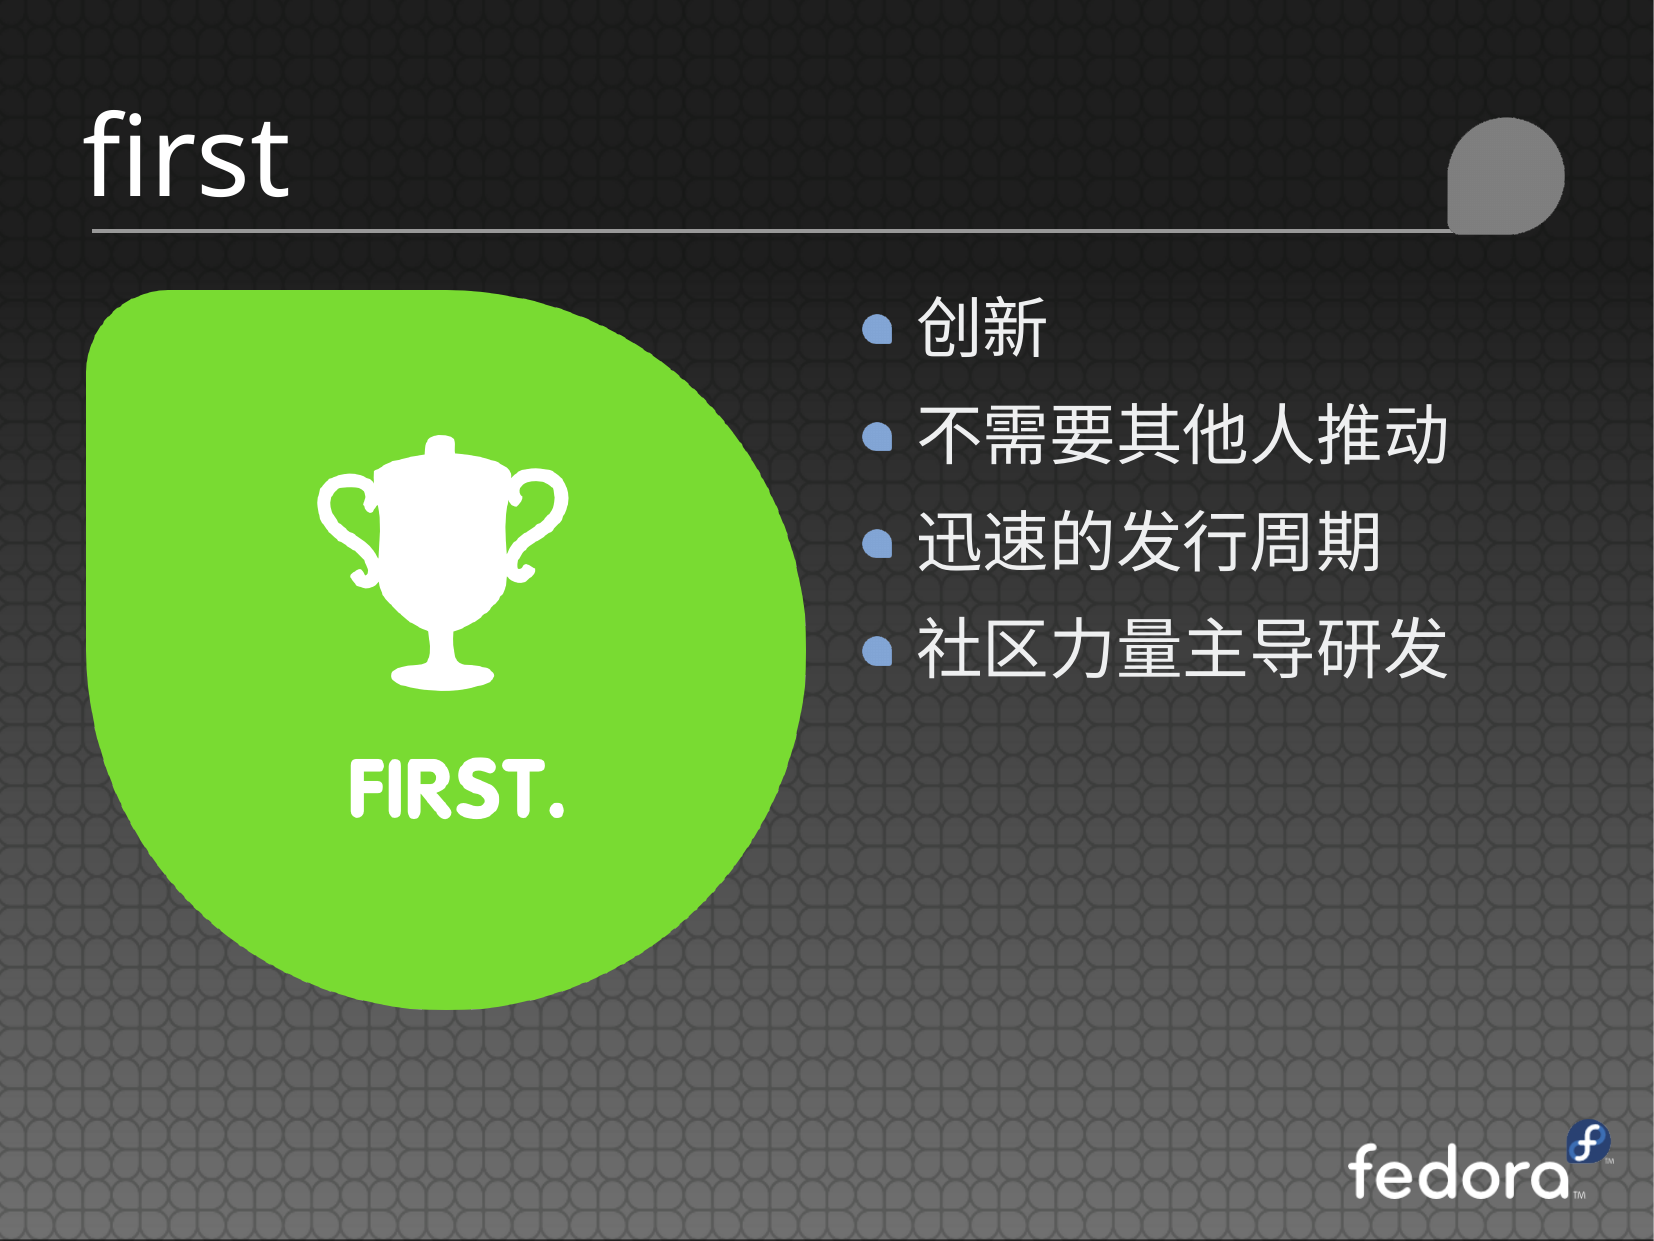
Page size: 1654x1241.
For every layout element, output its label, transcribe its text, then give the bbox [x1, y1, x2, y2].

picture [0, 0, 1654, 1241]
title first [82, 56, 1571, 250]
list 创新 不需要其他人推动 迅速的发行周期 社区力量主导研发 [845, 290, 1572, 1094]
